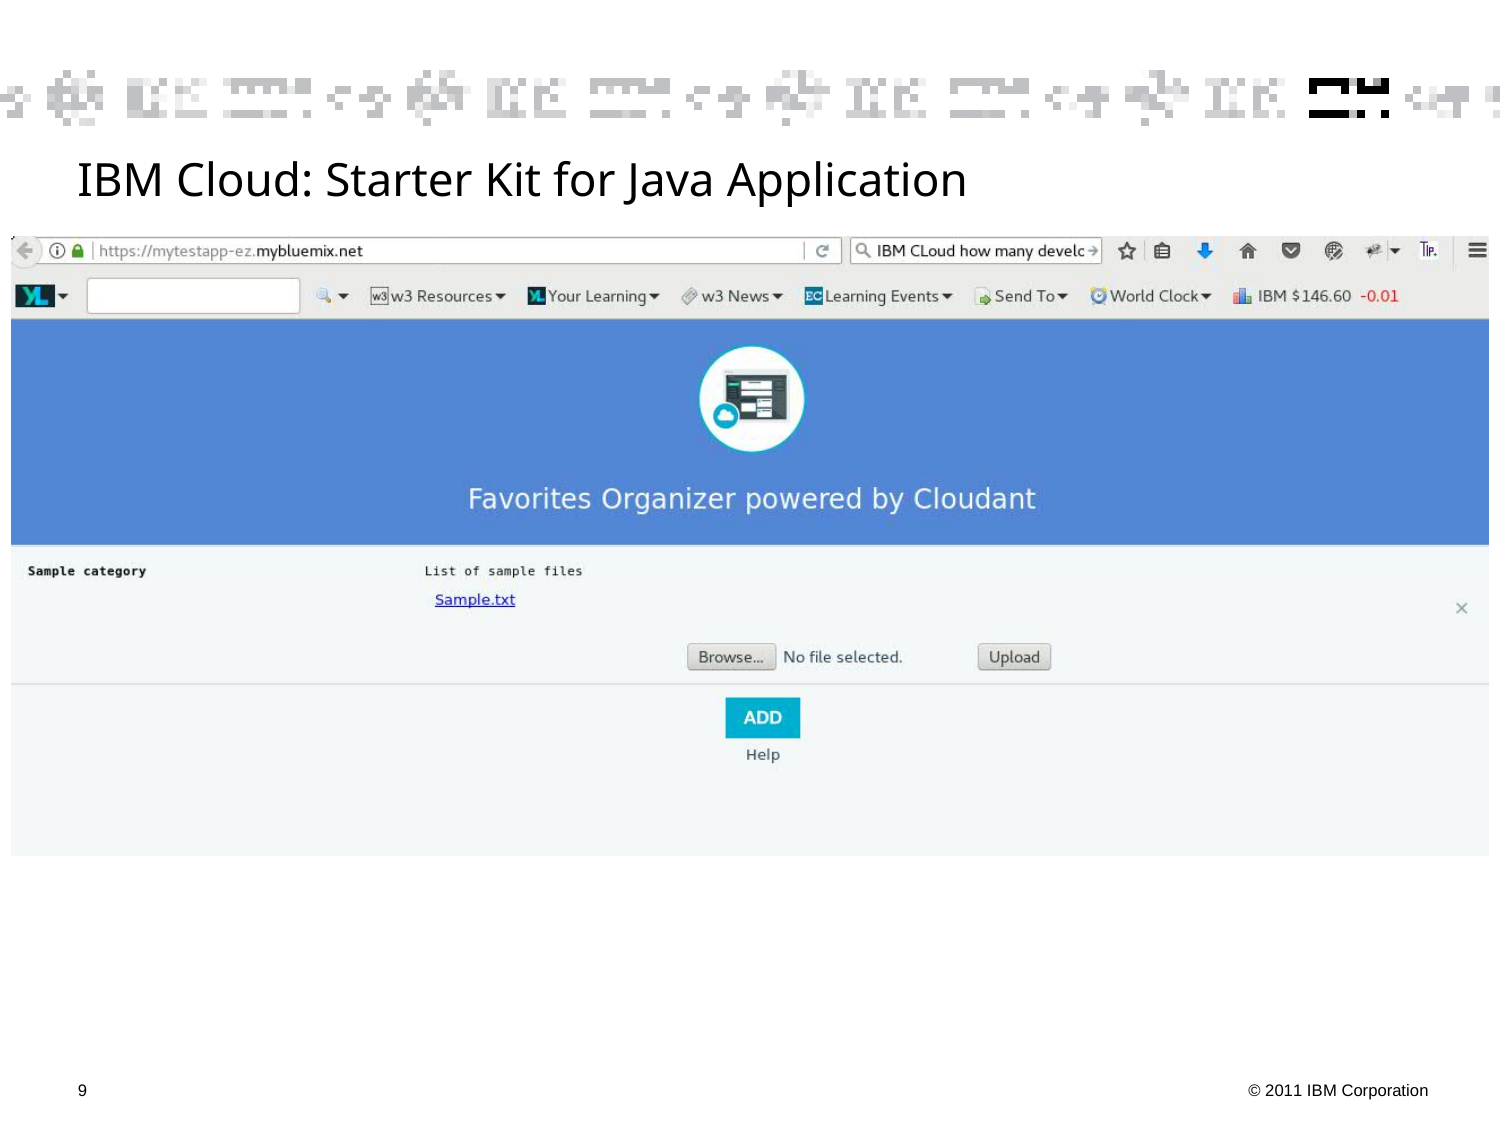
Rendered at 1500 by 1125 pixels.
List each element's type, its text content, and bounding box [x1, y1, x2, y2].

title IBM Cloud: Starter Kit for Java Application [62, 149, 1488, 236]
picture [0, 0, 1500, 1125]
